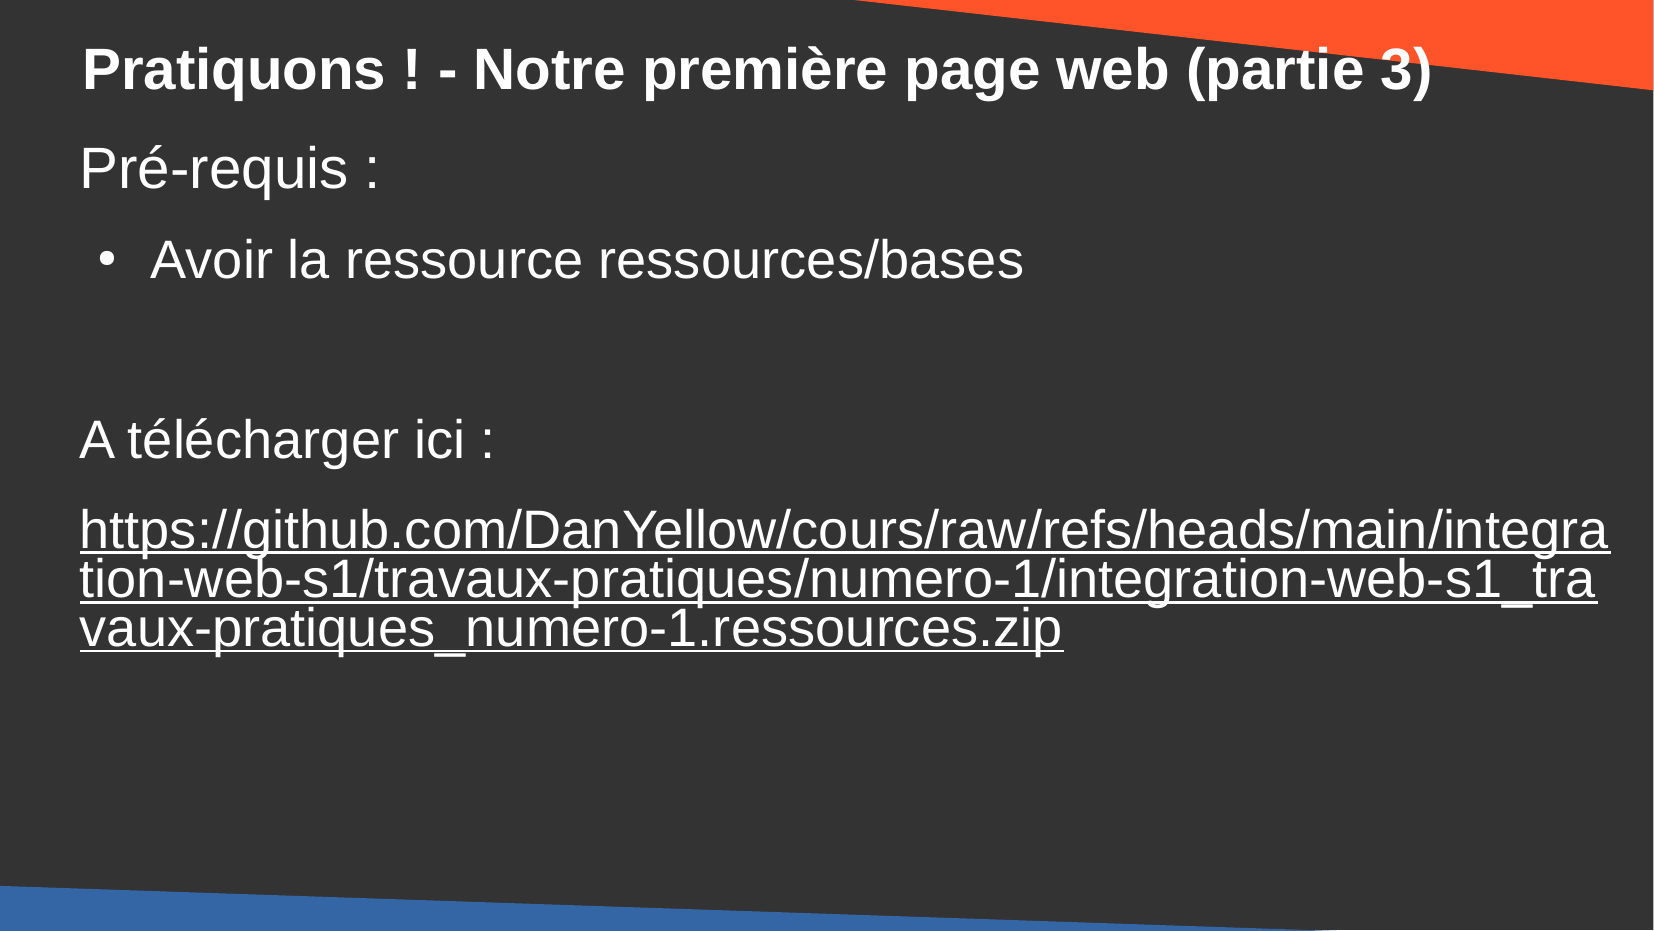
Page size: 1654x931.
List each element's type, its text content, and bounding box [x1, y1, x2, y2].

text_box [0, 885, 1337, 931]
title Pratiquons ! - Notre première page web (partie 3) [82, 37, 1571, 114]
list Pré-requis : Avoir la ressource ressources/bases A télécharger ici : https://github.com/DanYellow/cours/raw/refs/heads/main/integration-web-s1/travaux-pratiques/numero-1/integration-web-s1_travaux-pratiques_numero-1.ressources.zip [79, 135, 1619, 721]
text_box [854, 0, 1654, 91]
